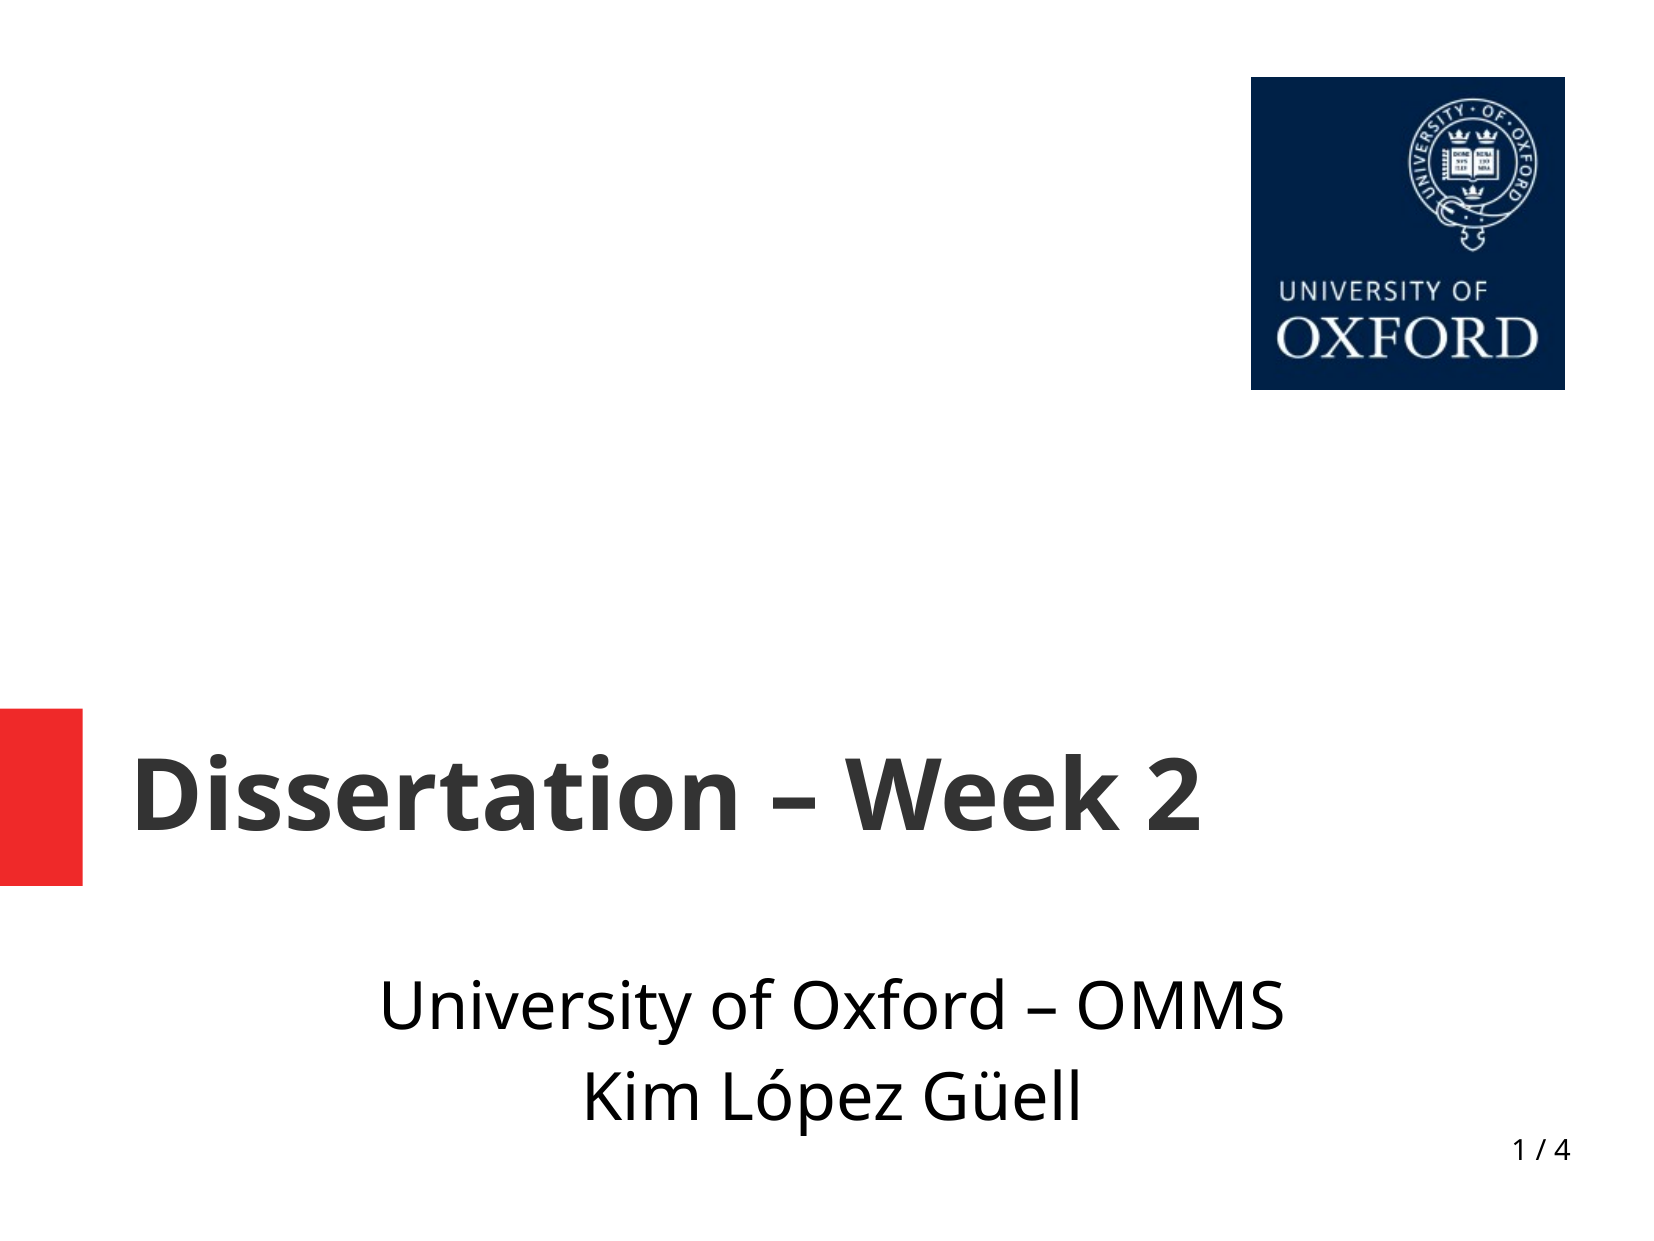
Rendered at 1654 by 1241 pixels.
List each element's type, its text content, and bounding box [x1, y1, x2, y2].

title Dissertation – Week 2 [129, 655, 1536, 928]
subtitle University of Oxford – OMMS Kim López Güell [129, 968, 1536, 1130]
picture [1251, 77, 1565, 390]
